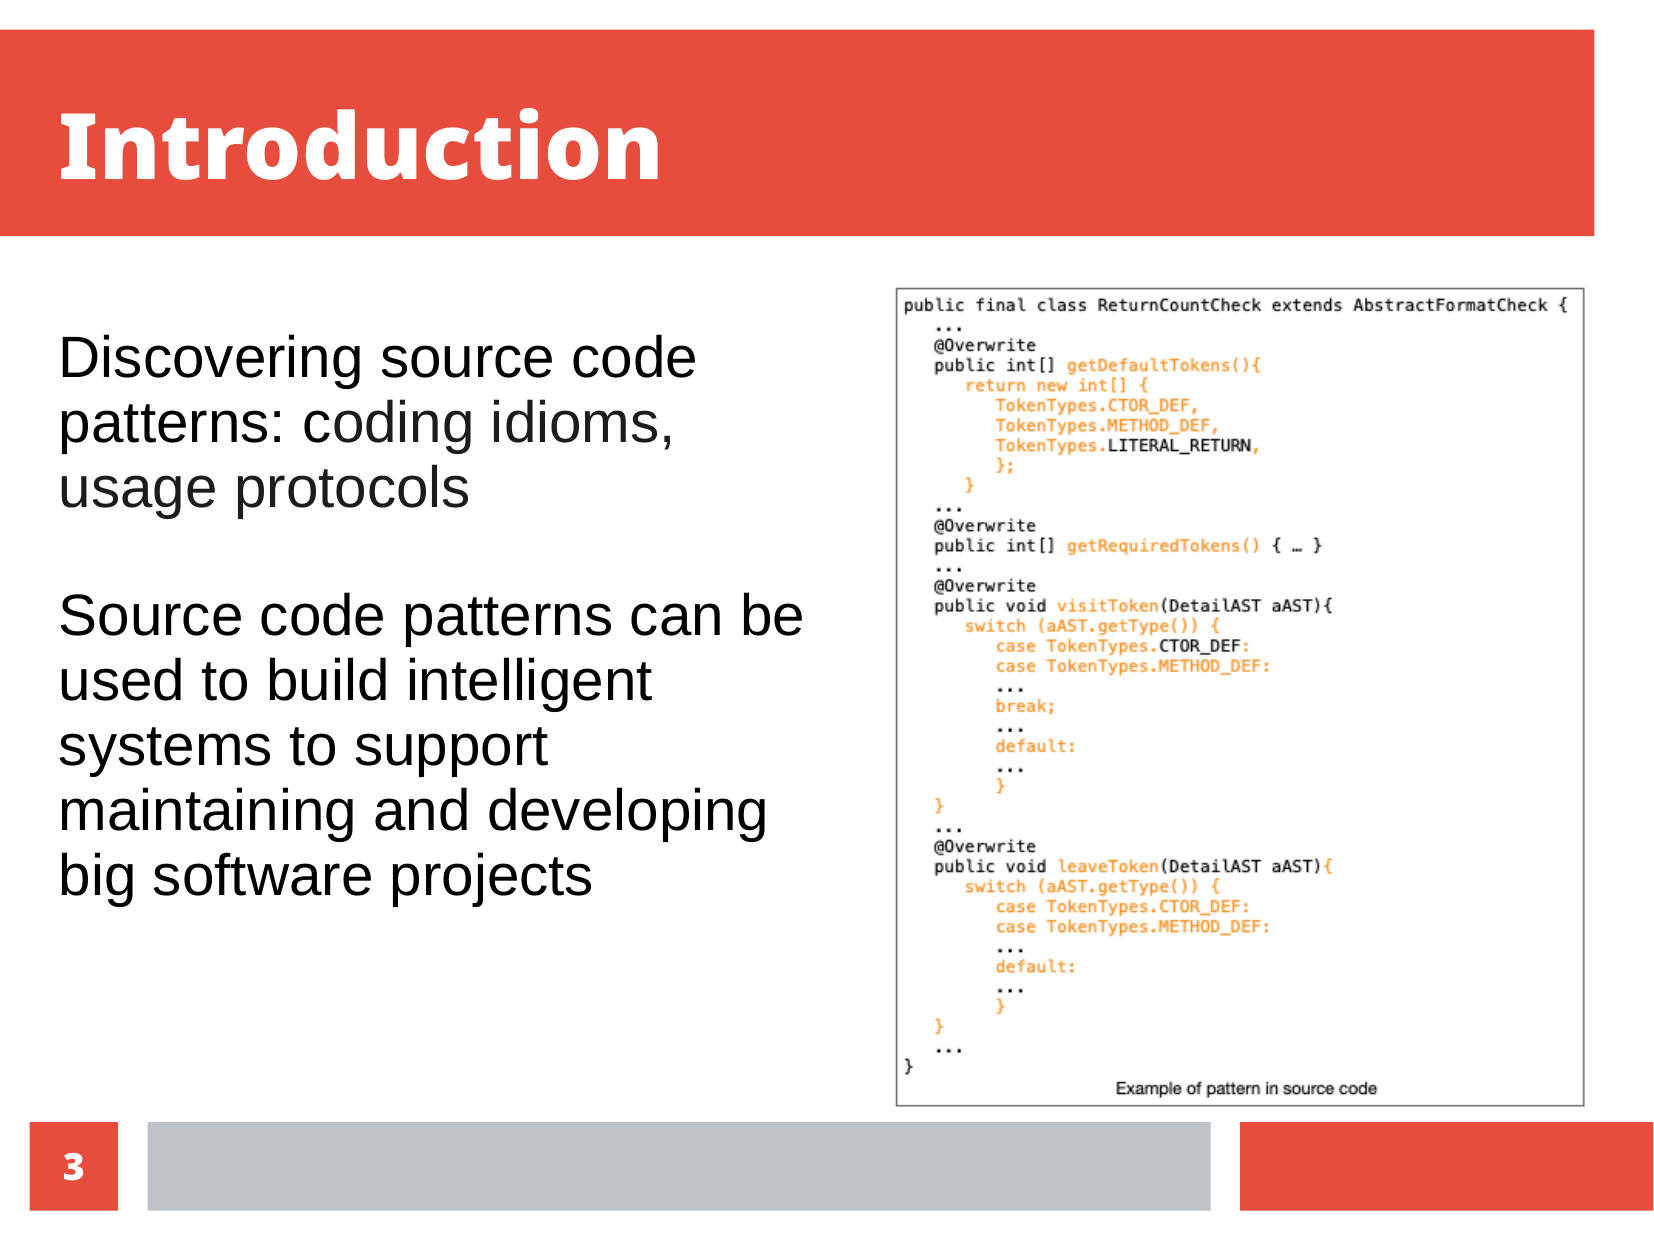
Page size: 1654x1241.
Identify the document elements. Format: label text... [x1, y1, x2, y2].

title Introduction [59, 59, 1595, 207]
picture [856, 248, 1591, 1113]
list Discovering source code patterns: coding idioms, usage protocols Source code patterns can be used to build intelligent systems to support maintaining and developing big software projects [59, 324, 811, 1093]
